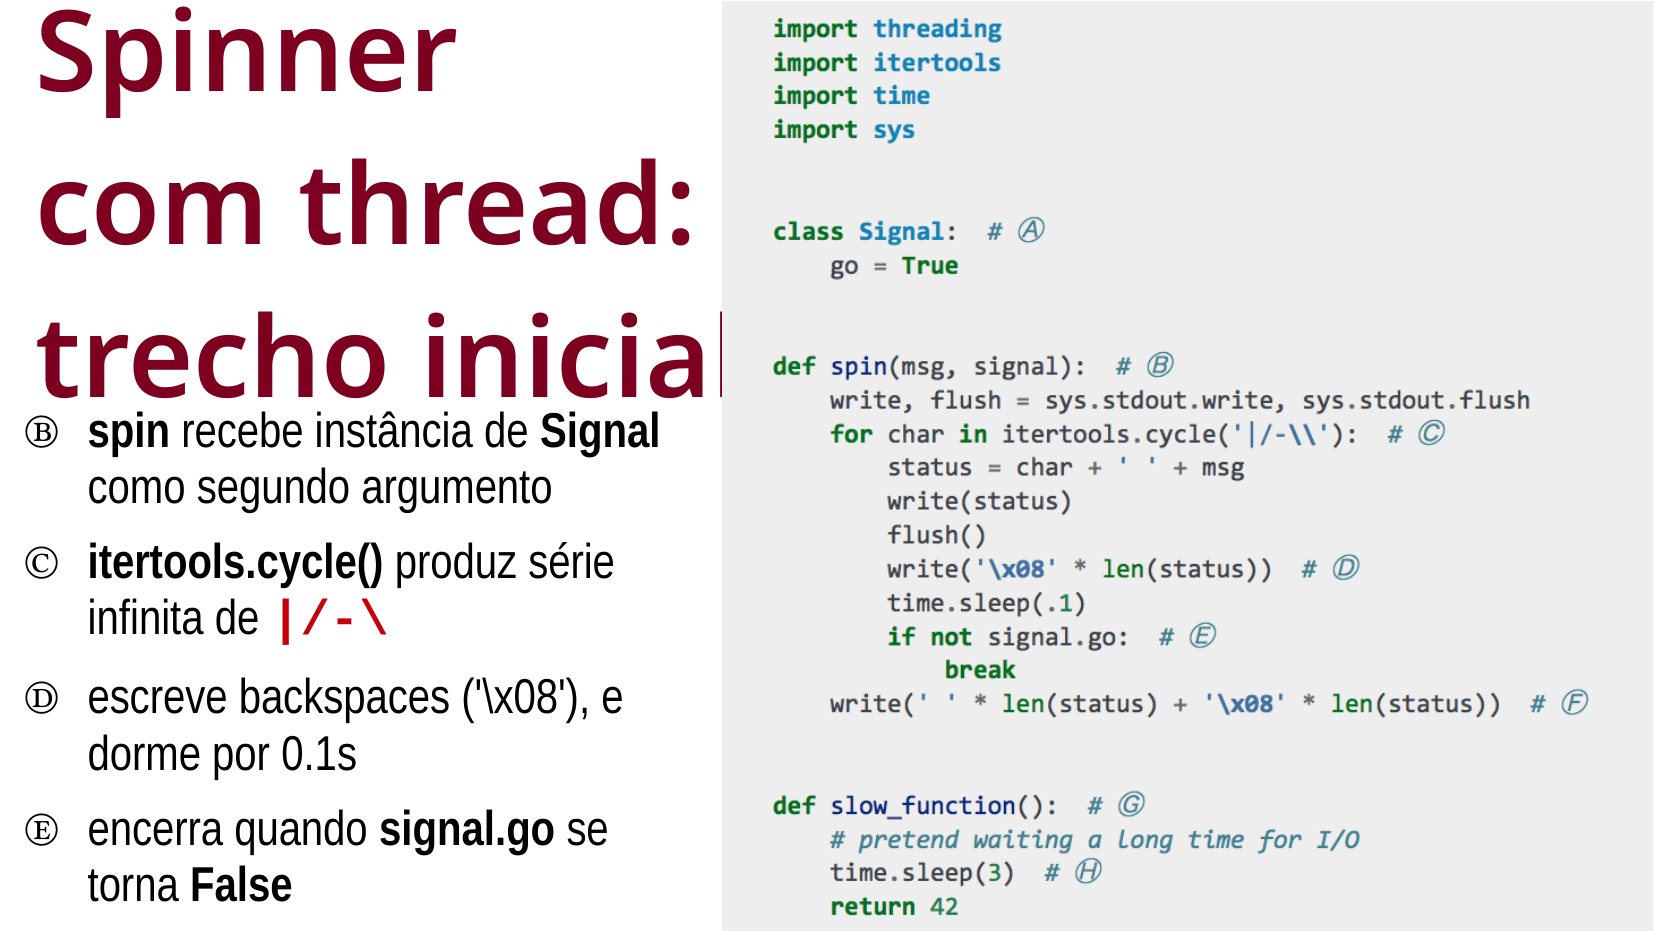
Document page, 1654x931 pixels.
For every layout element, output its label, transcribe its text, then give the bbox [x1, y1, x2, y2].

picture [722, 1, 1654, 931]
title Spinner com thread: trecho inicial [35, 32, 722, 370]
list Ⓑ spin recebe instância de Signal como segundo argumento Ⓒ itertools.cycle() produz série infinita de |/-\ Ⓓ escreve backspaces ('\x08'), e dorme por 0.1s Ⓔ encerra quando signal.go se torna False [23, 401, 662, 922]
